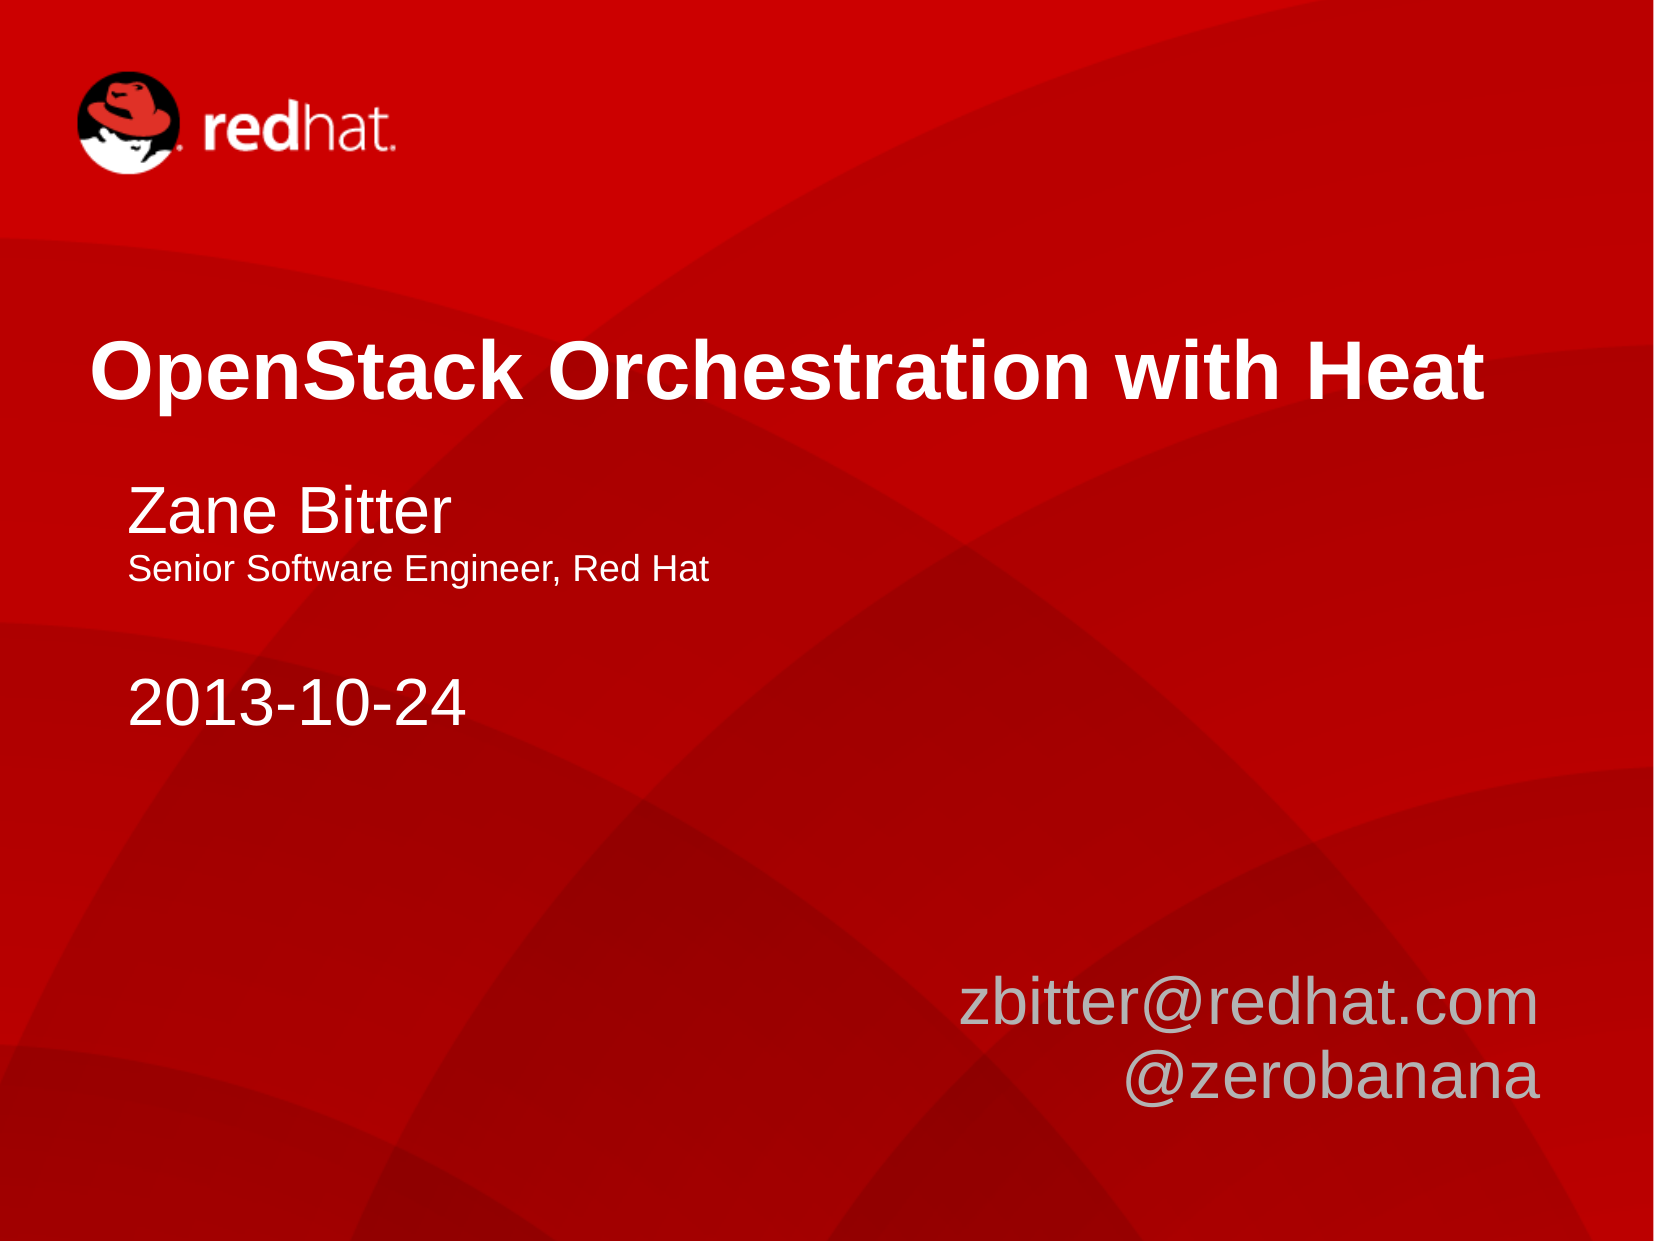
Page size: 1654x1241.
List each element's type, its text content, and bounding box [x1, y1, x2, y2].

text_box Zane Bitter Senior Software Engineer, Red Hat 2013-10-24 zbitter@redhat.com @zerobanana [112, 465, 1576, 1163]
text_box OpenStack Orchestration with Heat [75, 270, 1576, 491]
picture [0, 0, 1654, 1241]
